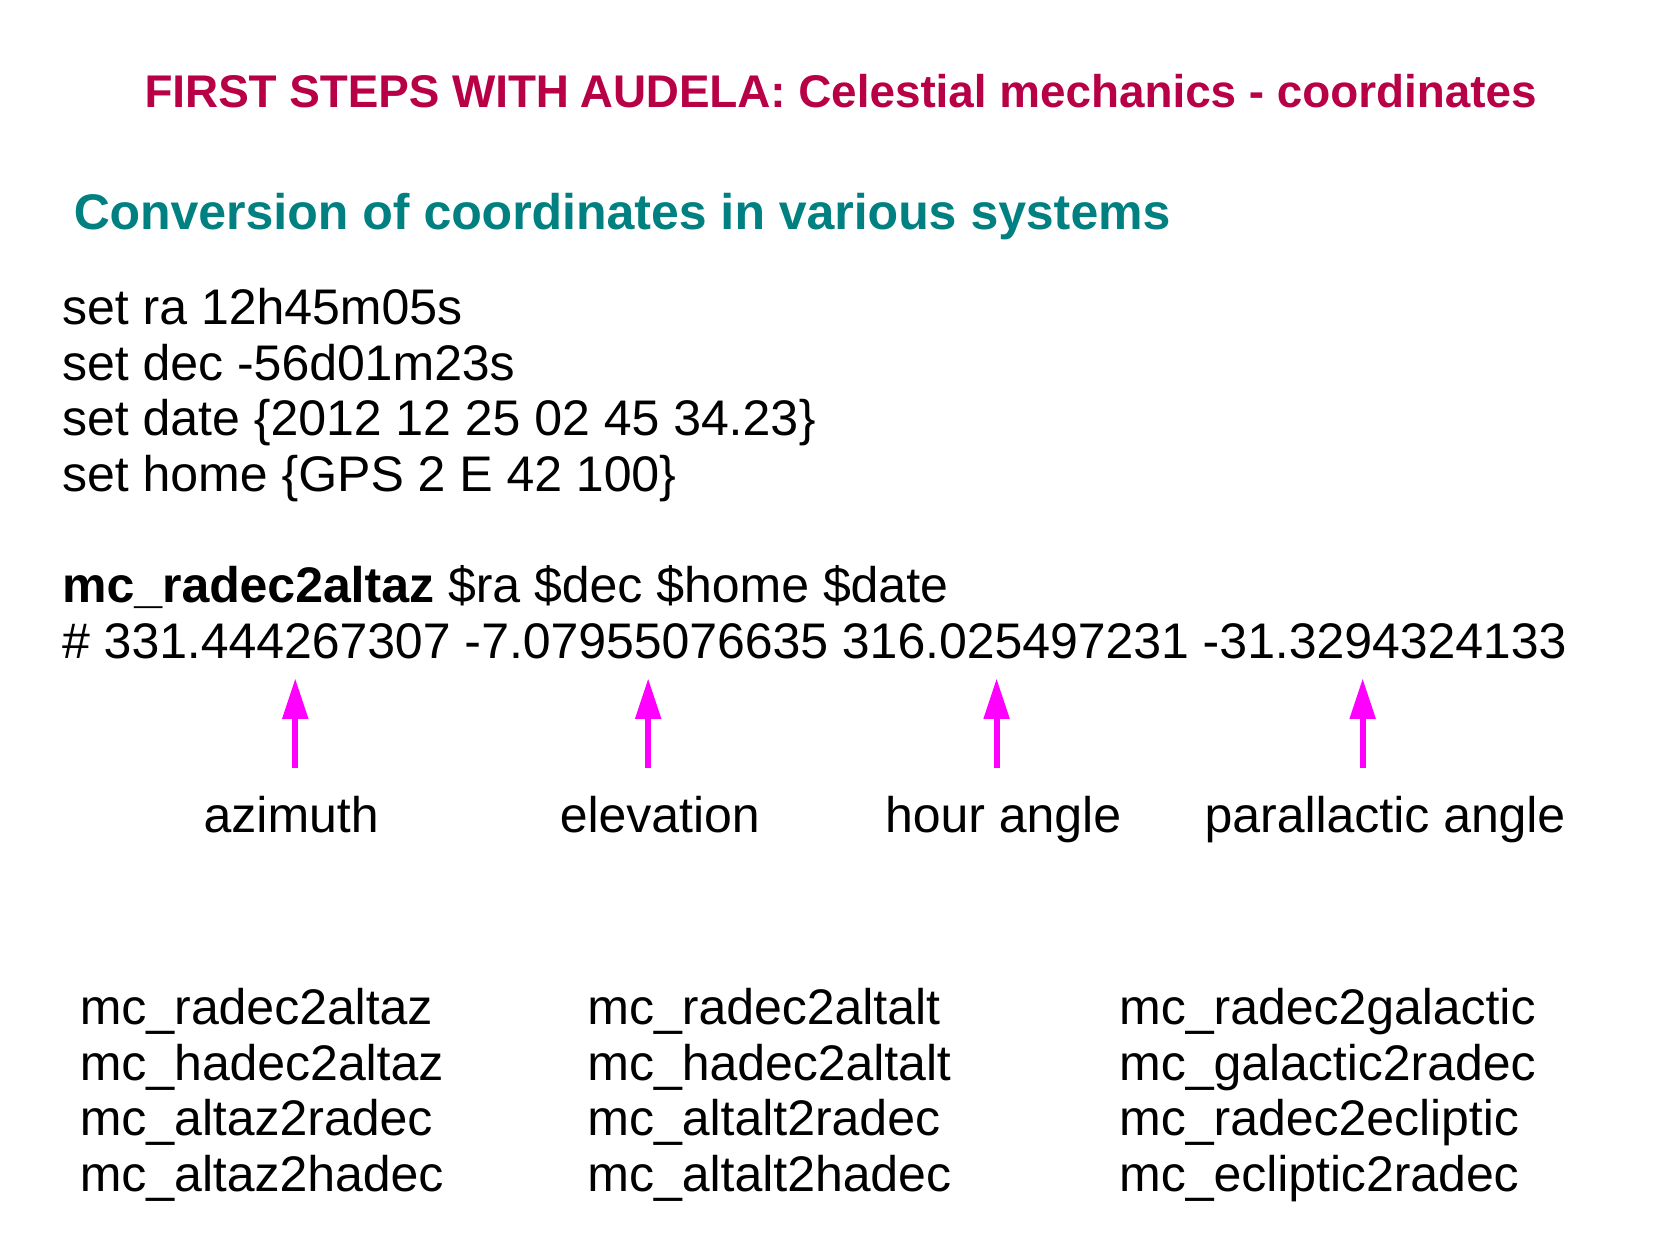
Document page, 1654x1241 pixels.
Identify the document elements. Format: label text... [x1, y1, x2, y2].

text_box mc_radec2altaz mc_hadec2altaz mc_altaz2radec mc_altaz2hadec [64, 971, 538, 1223]
text_box mc_radec2altalt mc_hadec2altalt mc_altalt2radec mc_altalt2hadec [572, 971, 1046, 1241]
text_box mc_radec2galactic mc_galactic2radec mc_radec2ecliptic mc_ecliptic2radec [1104, 971, 1577, 1223]
text_box azimuth elevation hour angle parallactic angle [188, 779, 1583, 906]
text_box set ra 12h45m05s set dec -56d01m23s set date {2012 12 25 02 45 34.23} set home {GPS 2 E 42 100} mc_radec2altaz $ra $dec $home $date # 331.444267307 -7.07955076635 316.025497231 -31.3294324133 [47, 271, 1654, 846]
text_box Conversion of coordinates in various systems [59, 177, 1186, 249]
text_box FIRST STEPS WITH AUDELA: Celestial mechanics - coordinates [129, 59, 1553, 127]
